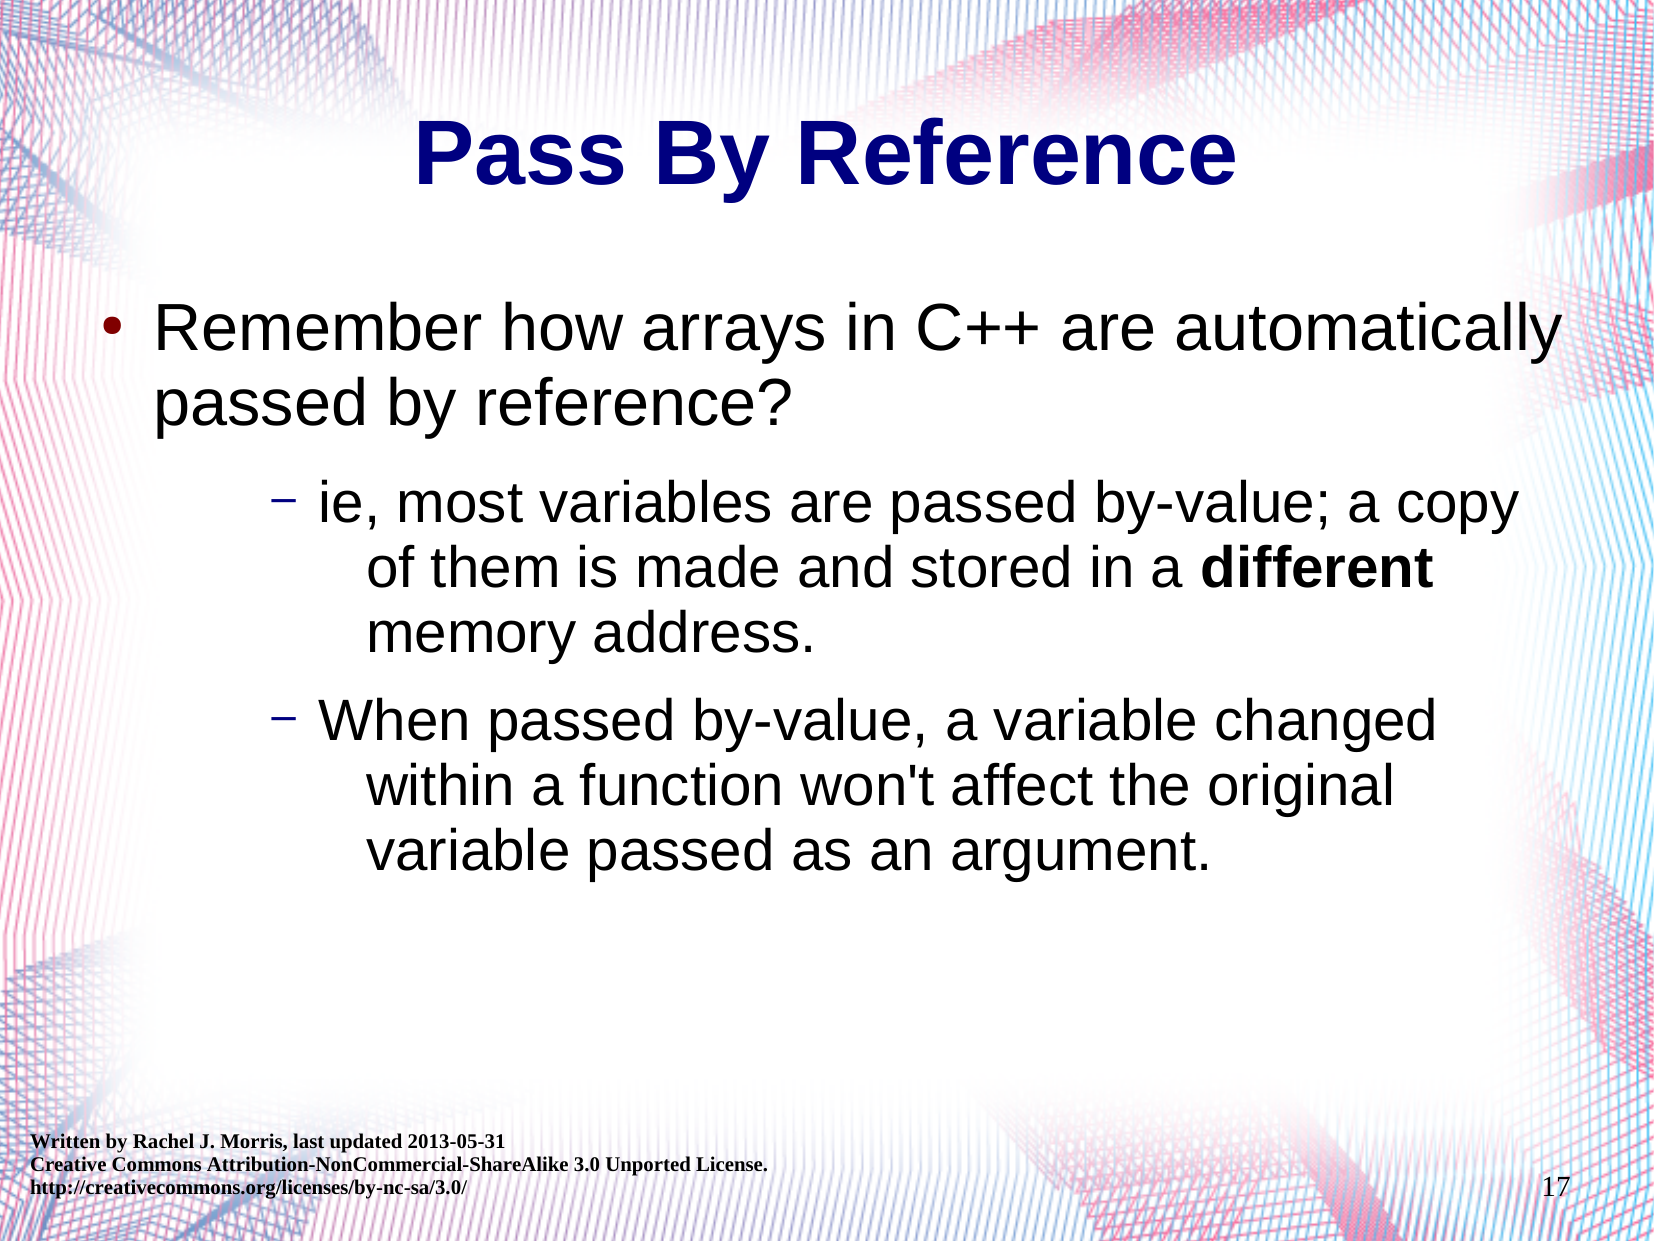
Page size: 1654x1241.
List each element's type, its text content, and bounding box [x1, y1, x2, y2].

list Remember how arrays in C++ are automatically passed by reference? ie, most variables are passed by-value; a copy of them is made and stored in a different memory address. When passed by-value, a variable changed within a function won't affect the original variable passed as an argument. [82, 290, 1571, 1010]
title Pass By Reference [82, 49, 1571, 257]
picture [0, 0, 1654, 1241]
